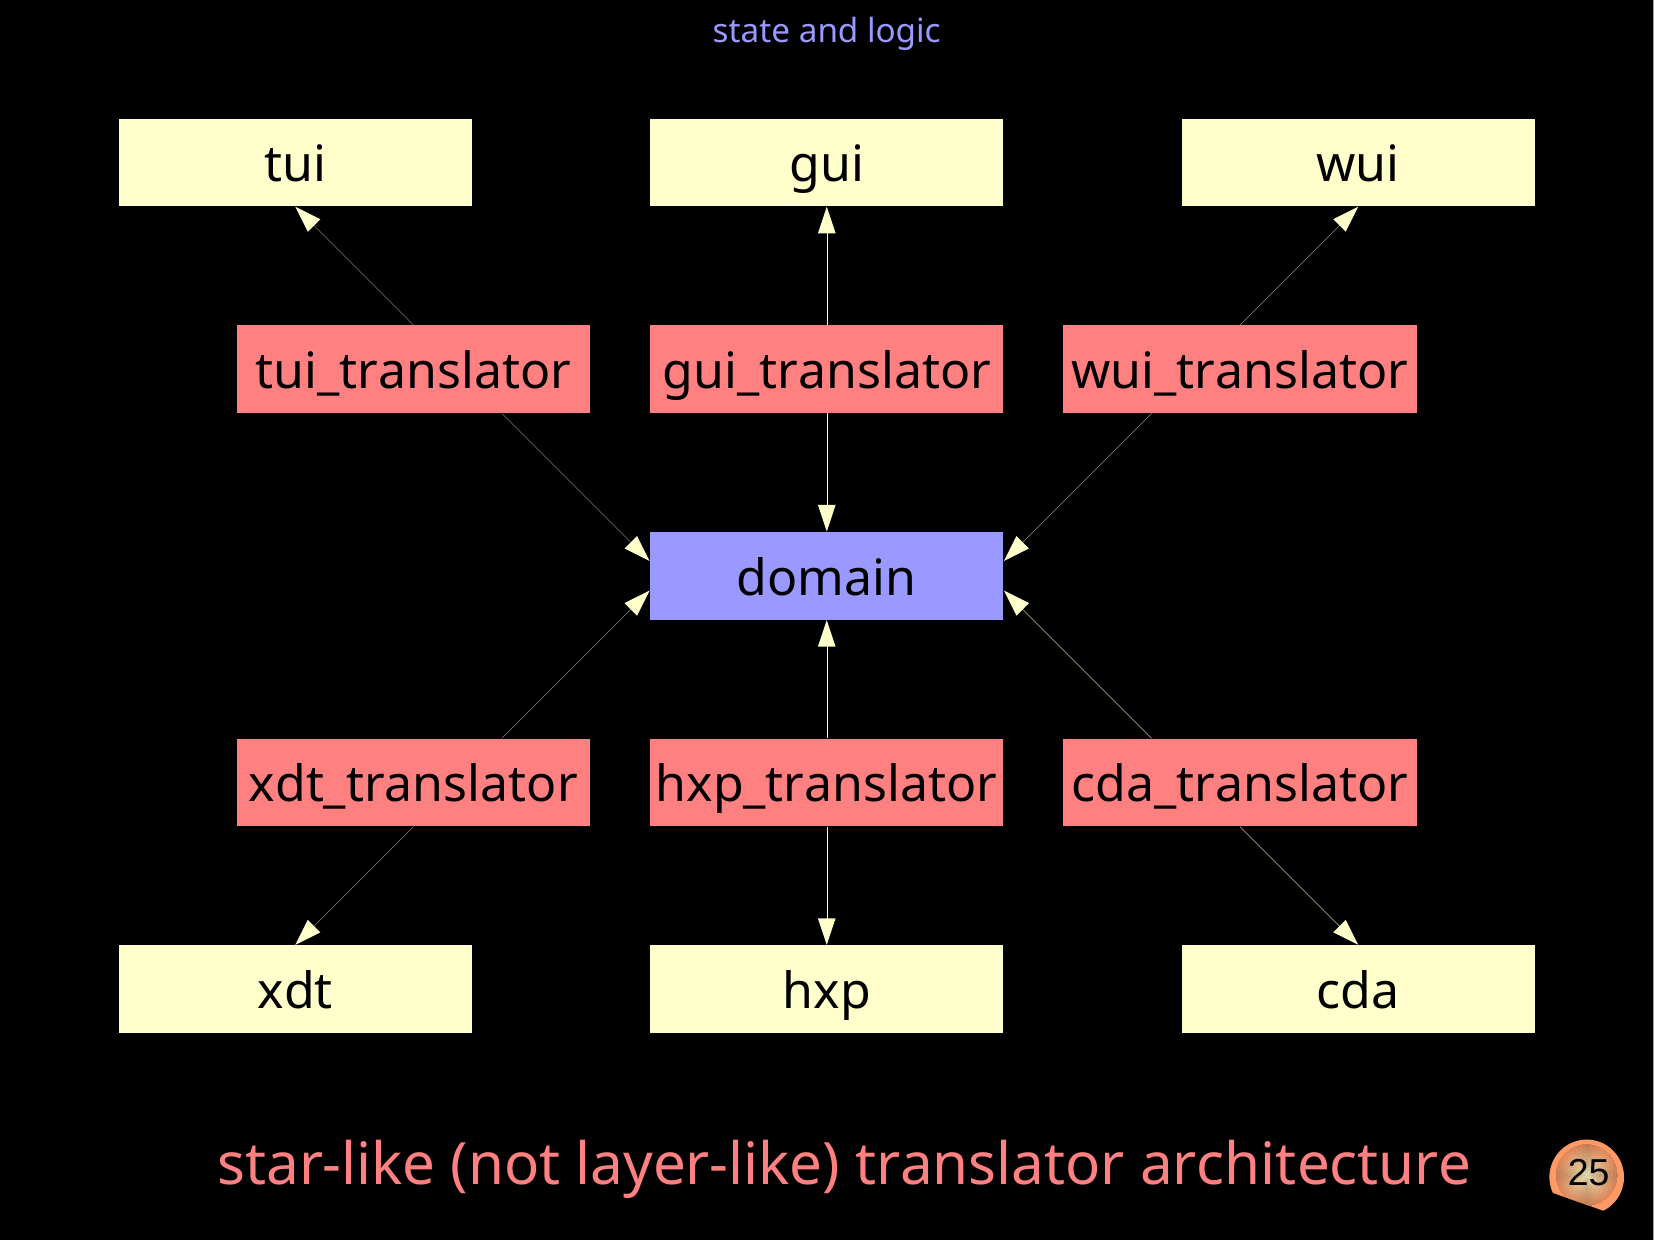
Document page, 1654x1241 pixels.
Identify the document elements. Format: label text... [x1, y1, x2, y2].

text_box gui [649, 118, 1004, 207]
text_box cda_translator [1062, 738, 1418, 827]
text_box hxp_translator [649, 738, 1004, 827]
text_box xdt [118, 944, 473, 1034]
text_box star-like (not layer-like) translator architecture [118, 1122, 1536, 1211]
text_box state and logic [0, 0, 1654, 60]
text_box xdt_translator [236, 738, 591, 827]
text_box gui_translator [649, 324, 1004, 414]
text_box cda [1181, 944, 1536, 1034]
text_box hxp [649, 944, 1004, 1034]
text_box wui [1181, 118, 1536, 207]
text_box domain [649, 531, 1004, 621]
text_box tui [118, 118, 473, 207]
text_box cyboi interpreter [1563, 1151, 1611, 1199]
text_box cybop (cybernetics oriented programming) [1558, 1147, 1615, 1204]
text_box wui_translator [1062, 324, 1418, 414]
text_box tui_translator [236, 324, 591, 414]
